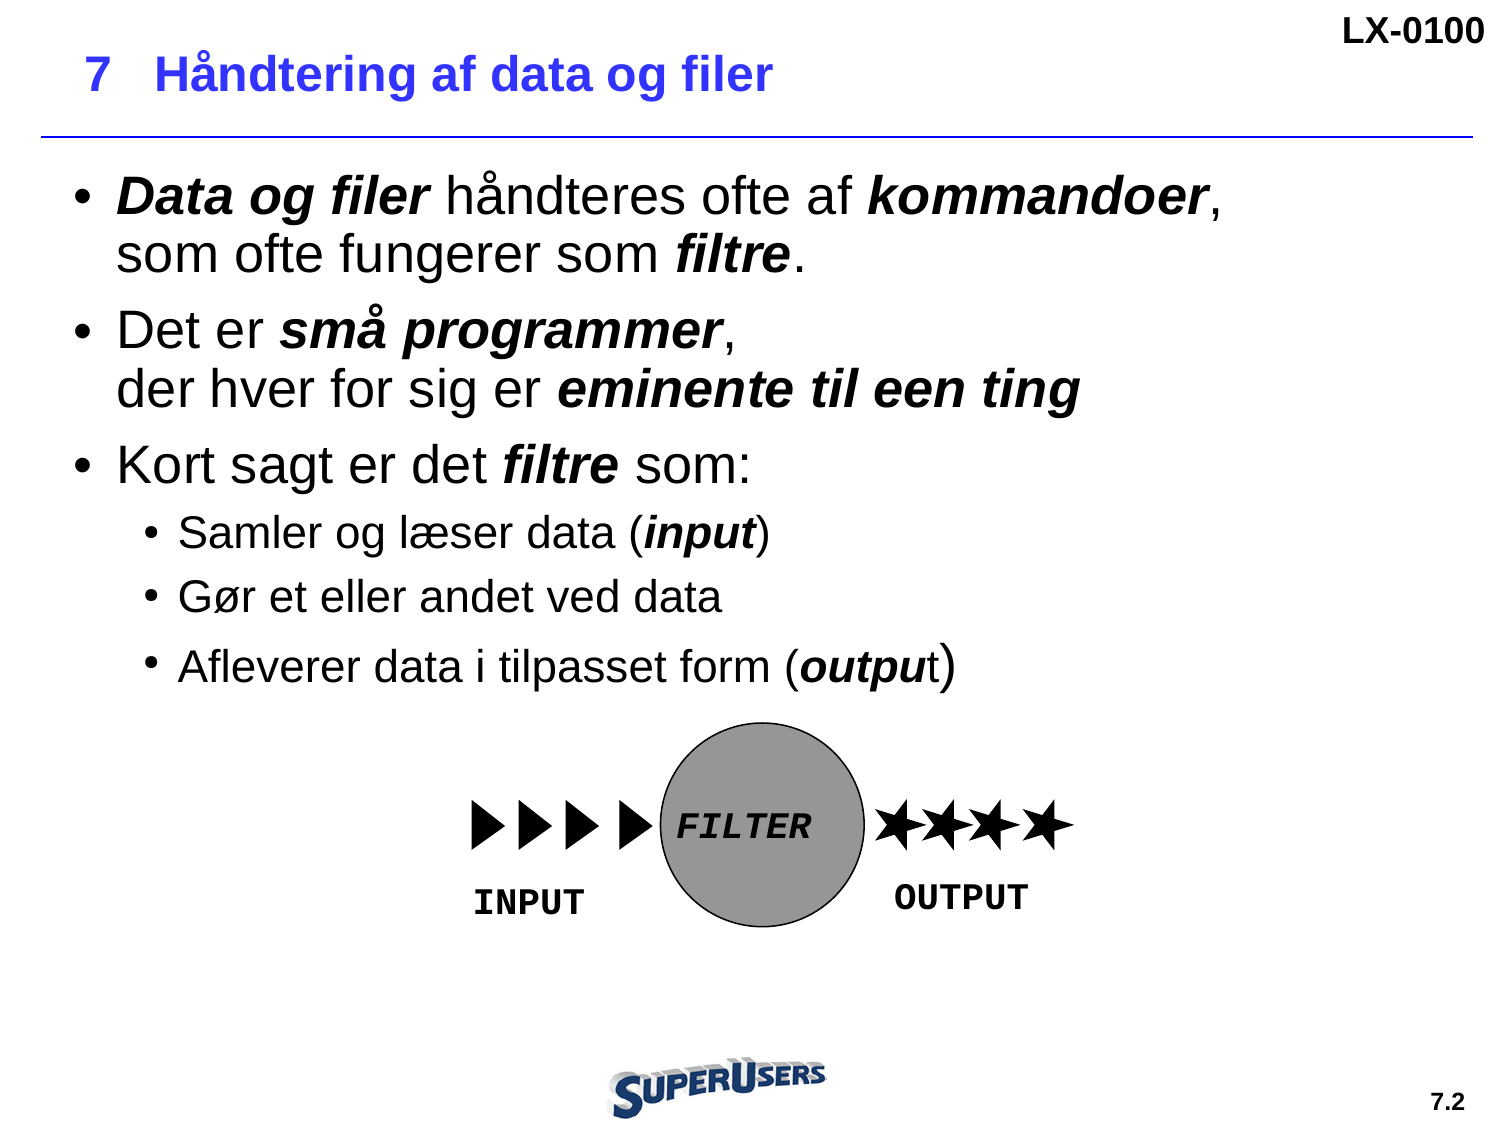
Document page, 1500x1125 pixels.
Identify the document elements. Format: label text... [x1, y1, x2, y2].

text_box INPUT [472, 861, 645, 945]
title 7 Håndtering af data og filer [76, 39, 1424, 126]
text_box [970, 801, 1018, 849]
text_box [566, 801, 598, 849]
text_box [876, 801, 924, 849]
text_box FILTER [676, 800, 849, 855]
list Data og filer håndteres ofte af kommandoer, som ofte fungerer som filtre. Det er små programmer, der hver for sig er eminente til een ting Kort sagt er det filtre som: Samler og læser data (input) Gør et eller andet ved data Afleverer data i tilpasset form (output) [59, 160, 1389, 704]
text_box [519, 801, 551, 849]
text_box OUTPUT [894, 861, 1067, 935]
picture [605, 1057, 827, 1122]
text_box [620, 801, 652, 849]
text_box [1024, 801, 1072, 849]
text_box [660, 723, 865, 927]
text_box [924, 801, 972, 849]
text_box [472, 801, 504, 849]
